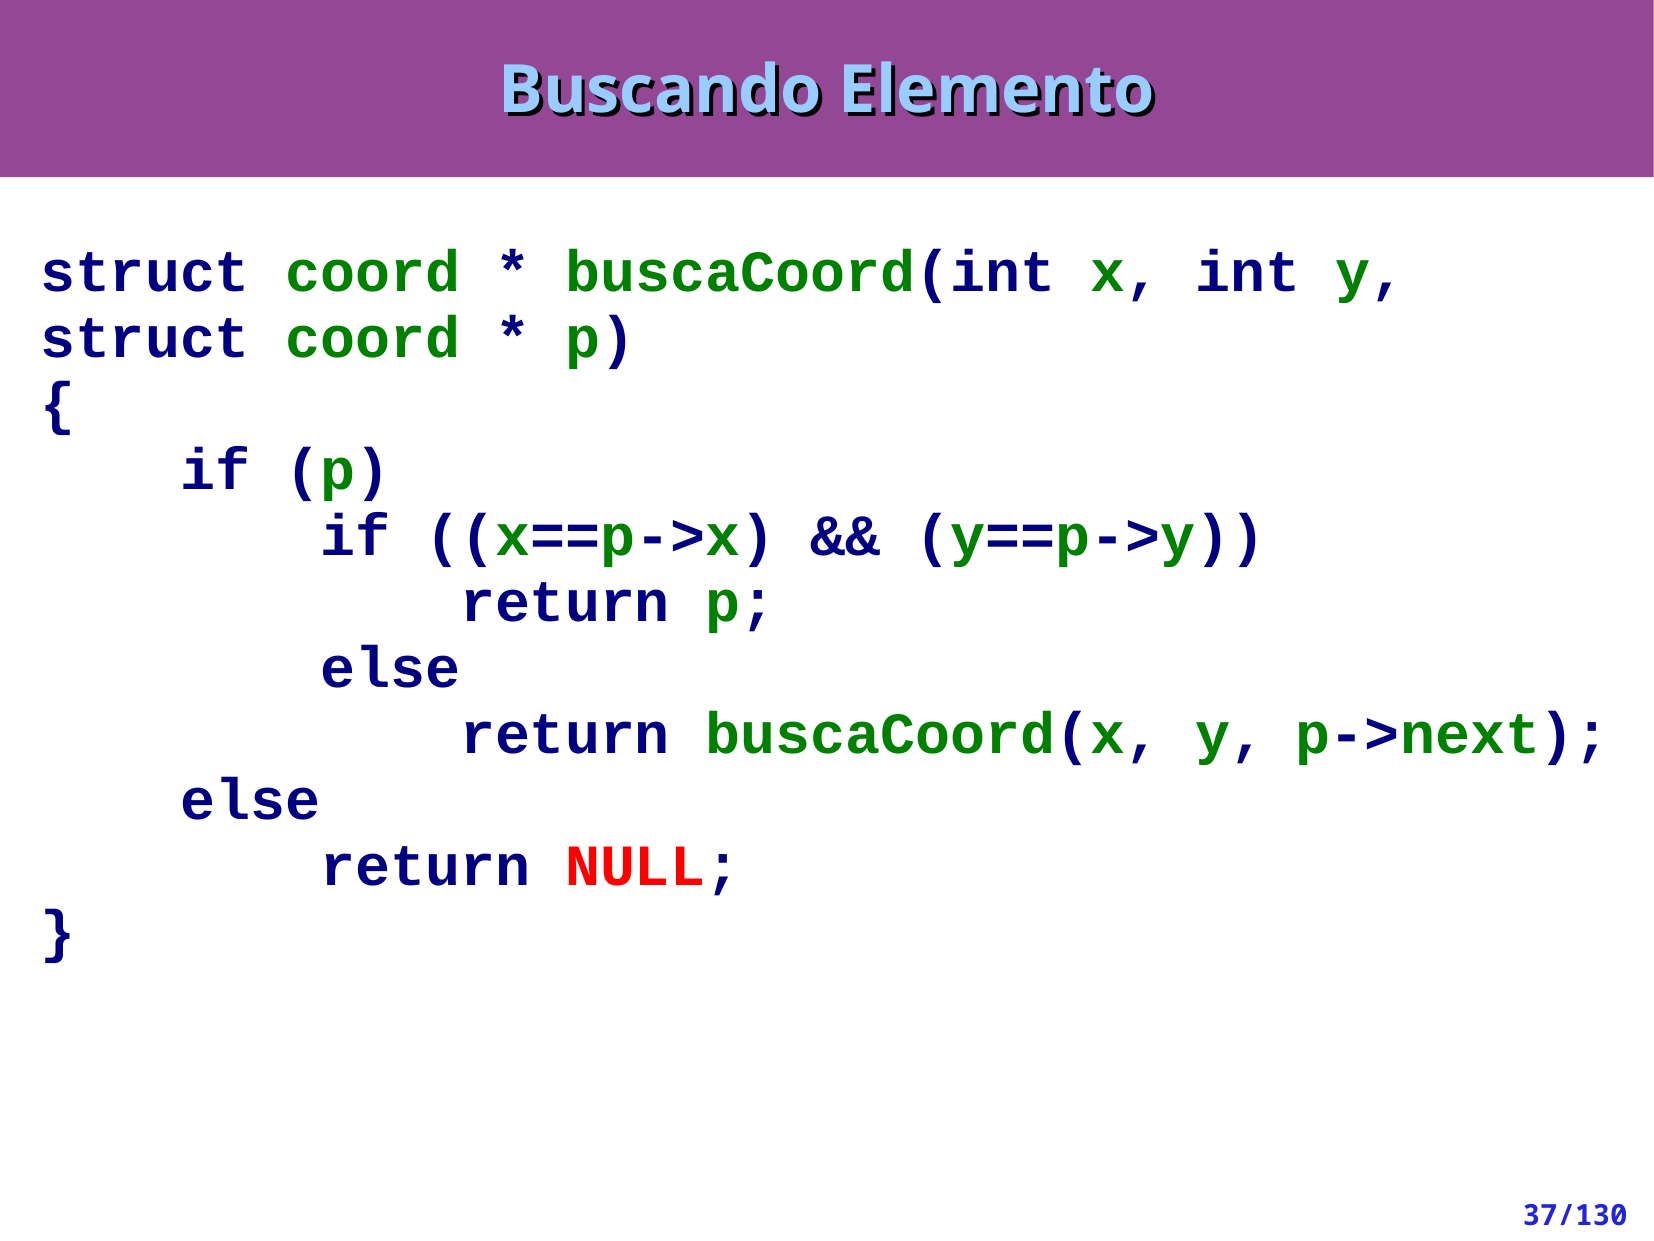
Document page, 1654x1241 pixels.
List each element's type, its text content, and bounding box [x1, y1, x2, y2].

text_box struct coord * buscaCoord(int x, int y, struct coord * p) { if (p) if ((x==p->x) && (y==p->y)) return p; else return buscaCoord(x, y, p->next); else return NULL; } [25, 235, 1629, 1021]
title Buscando Elemento [82, 0, 1571, 176]
